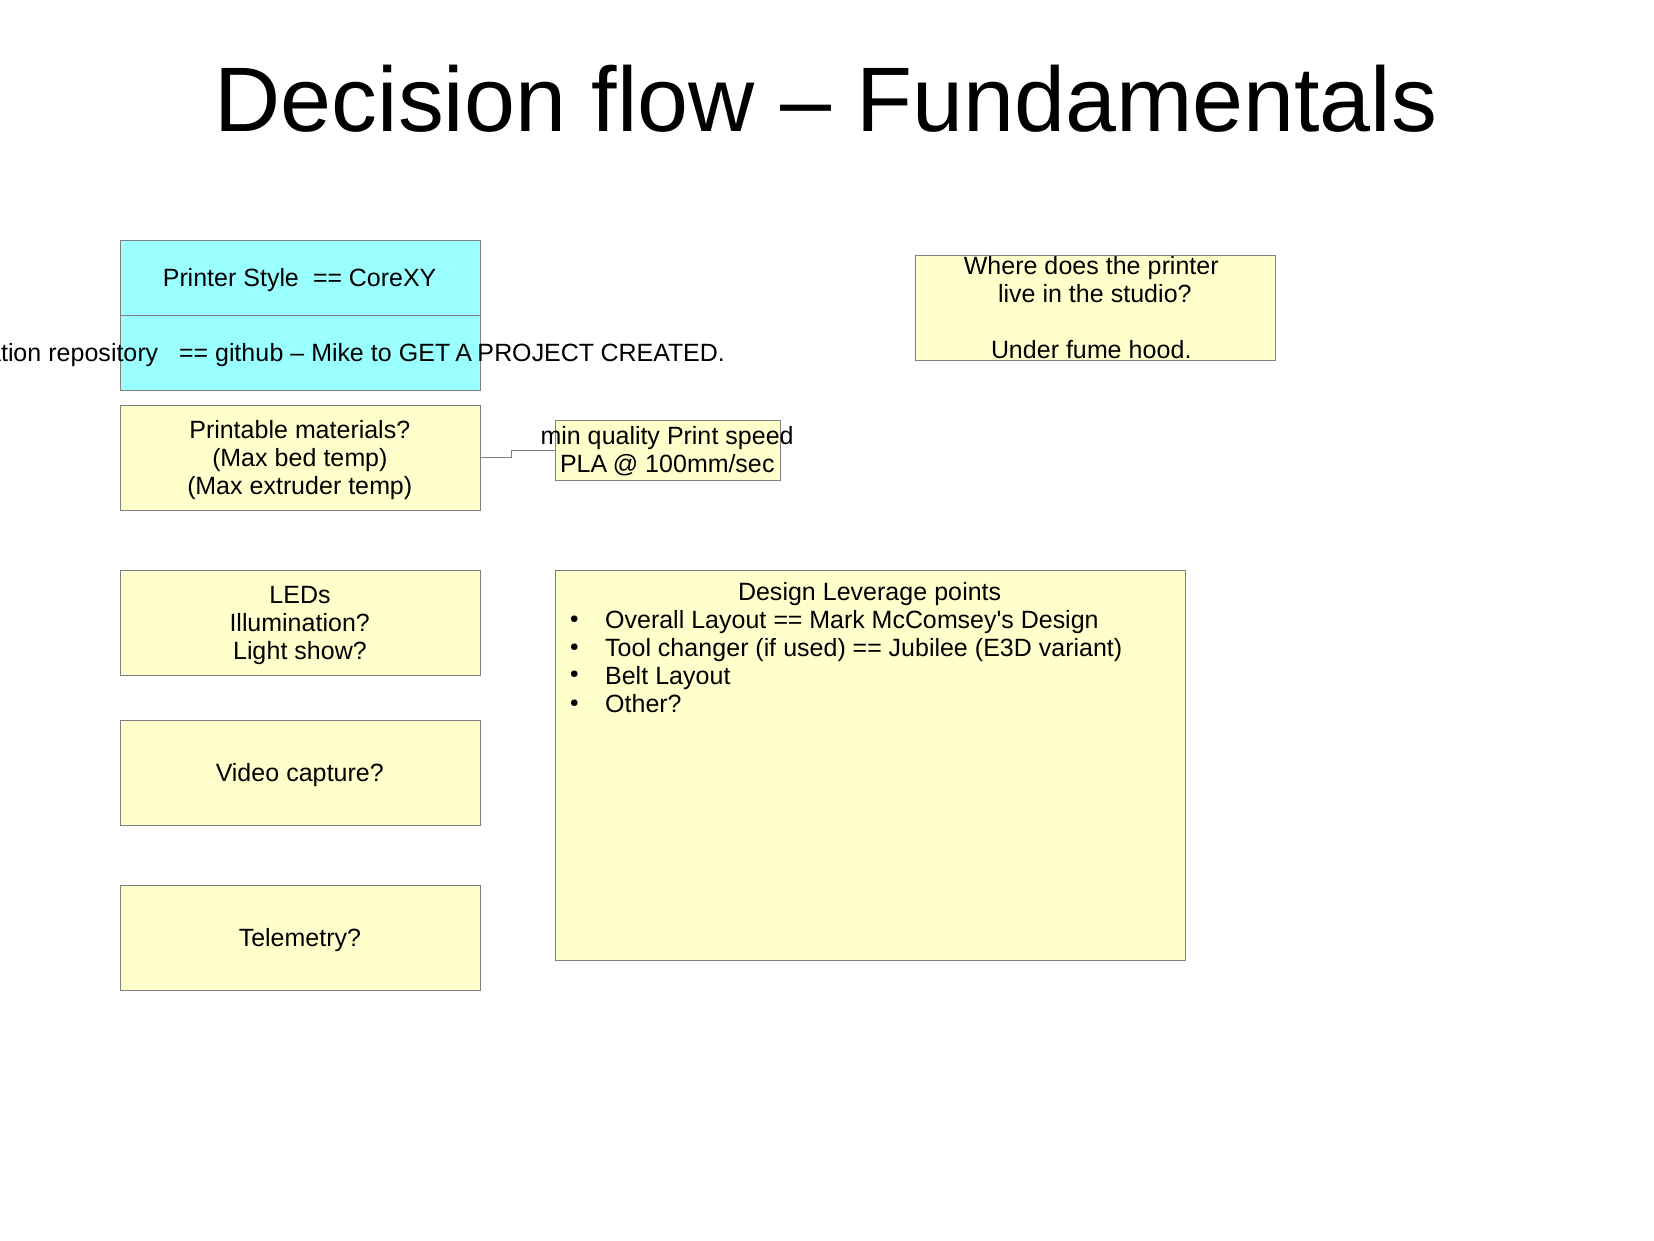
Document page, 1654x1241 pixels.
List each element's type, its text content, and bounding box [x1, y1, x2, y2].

text_box Design Leverage points Overall Layout == Mark McComsey's Design Tool changer (if used) == Jubilee (E3D variant) Belt Layout Other? [555, 570, 1186, 961]
text_box Telemetry? [120, 885, 481, 991]
text_box Where does the printer live in the studio? Under fume hood. [915, 255, 1276, 361]
text_box Documentation repository == github – Mike to GET A PROJECT CREATED. [120, 315, 481, 391]
title Decision flow – Fundamentals [82, 48, 1571, 152]
text_box LEDs Illumination? Light show? [120, 570, 481, 676]
text_box Printer Style == CoreXY [120, 240, 481, 315]
text_box Printable materials? (Max bed temp) (Max extruder temp) [120, 405, 481, 511]
text_box Video capture? [120, 720, 481, 826]
text_box min quality Print speed PLA @ 100mm/sec [555, 420, 781, 481]
